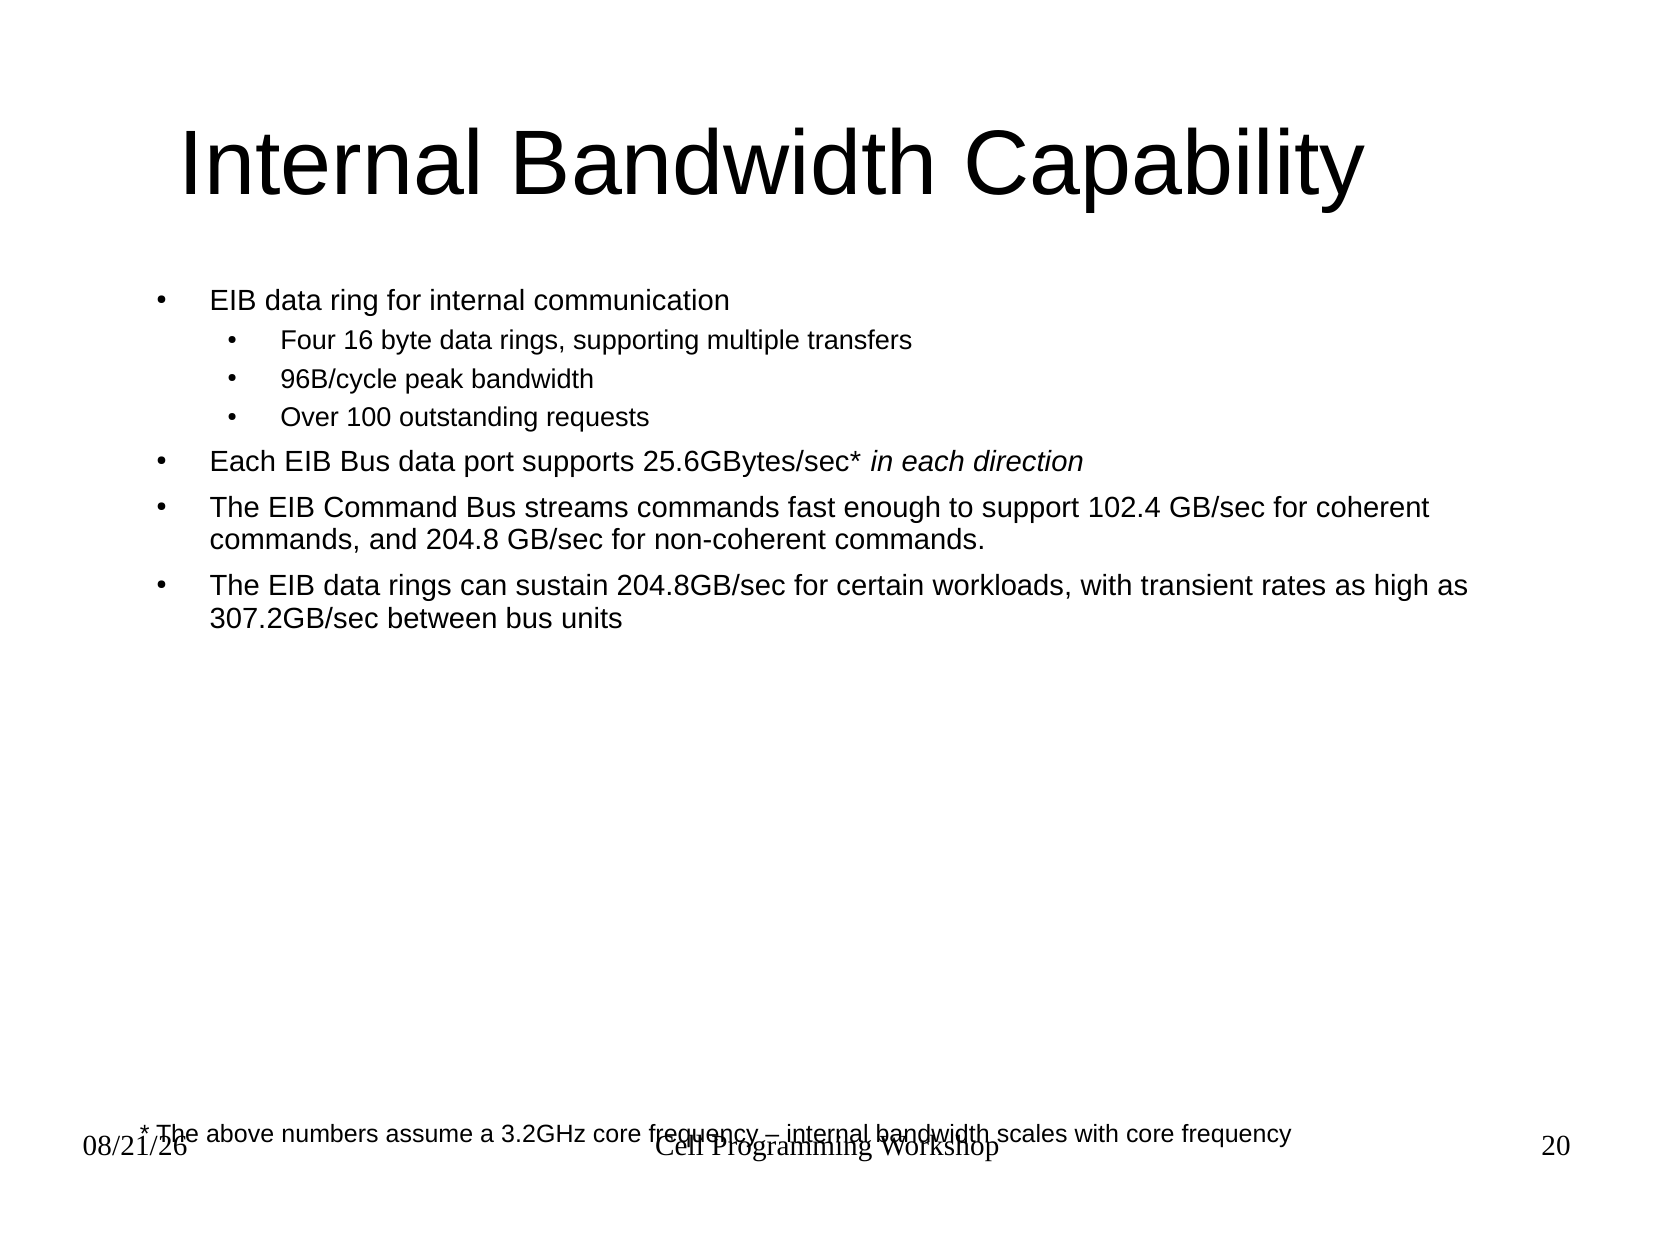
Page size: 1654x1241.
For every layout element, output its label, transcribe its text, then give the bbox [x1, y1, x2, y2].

list EIB data ring for internal communication Four 16 byte data rings, supporting multiple transfers 96B/cycle peak bandwidth Over 100 outstanding requests Each EIB Bus data port supports 25.6GBytes/sec* in each direction The EIB Command Bus streams commands fast enough to support 102.4 GB/sec for coherent commands, and 204.8 GB/sec for non-coherent commands. The EIB data rings can sustain 204.8GB/sec for certain workloads, with transient rates as high as 307.2GB/sec between bus units [123, 276, 1531, 983]
title Internal Bandwidth Capability [27, 103, 1519, 222]
text_box * The above numbers assume a 3.2GHz core frequency – internal bandwidth scales with core frequency [124, 1111, 1310, 1156]
